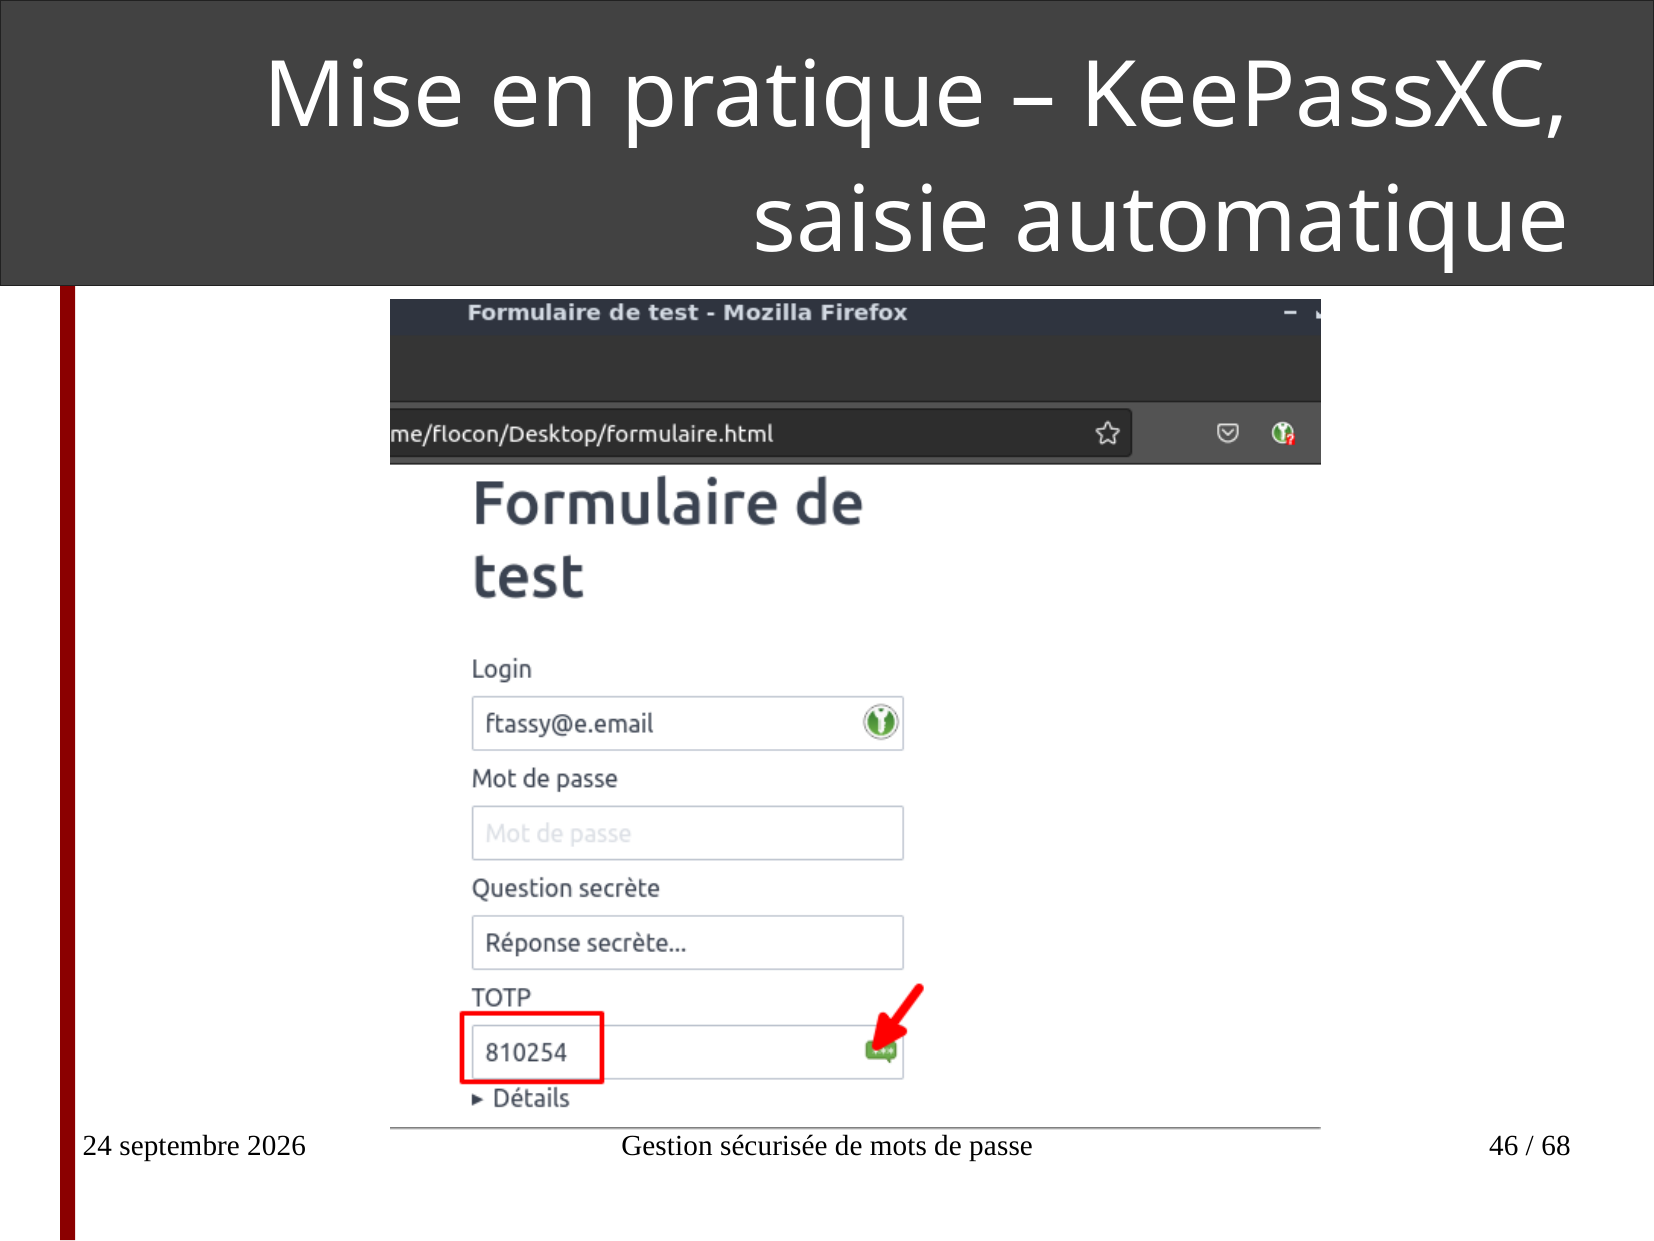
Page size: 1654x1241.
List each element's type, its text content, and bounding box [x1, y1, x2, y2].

picture [390, 299, 1321, 1127]
title Mise en pratique – KeePassXC, saisie automatique [82, 27, 1571, 279]
